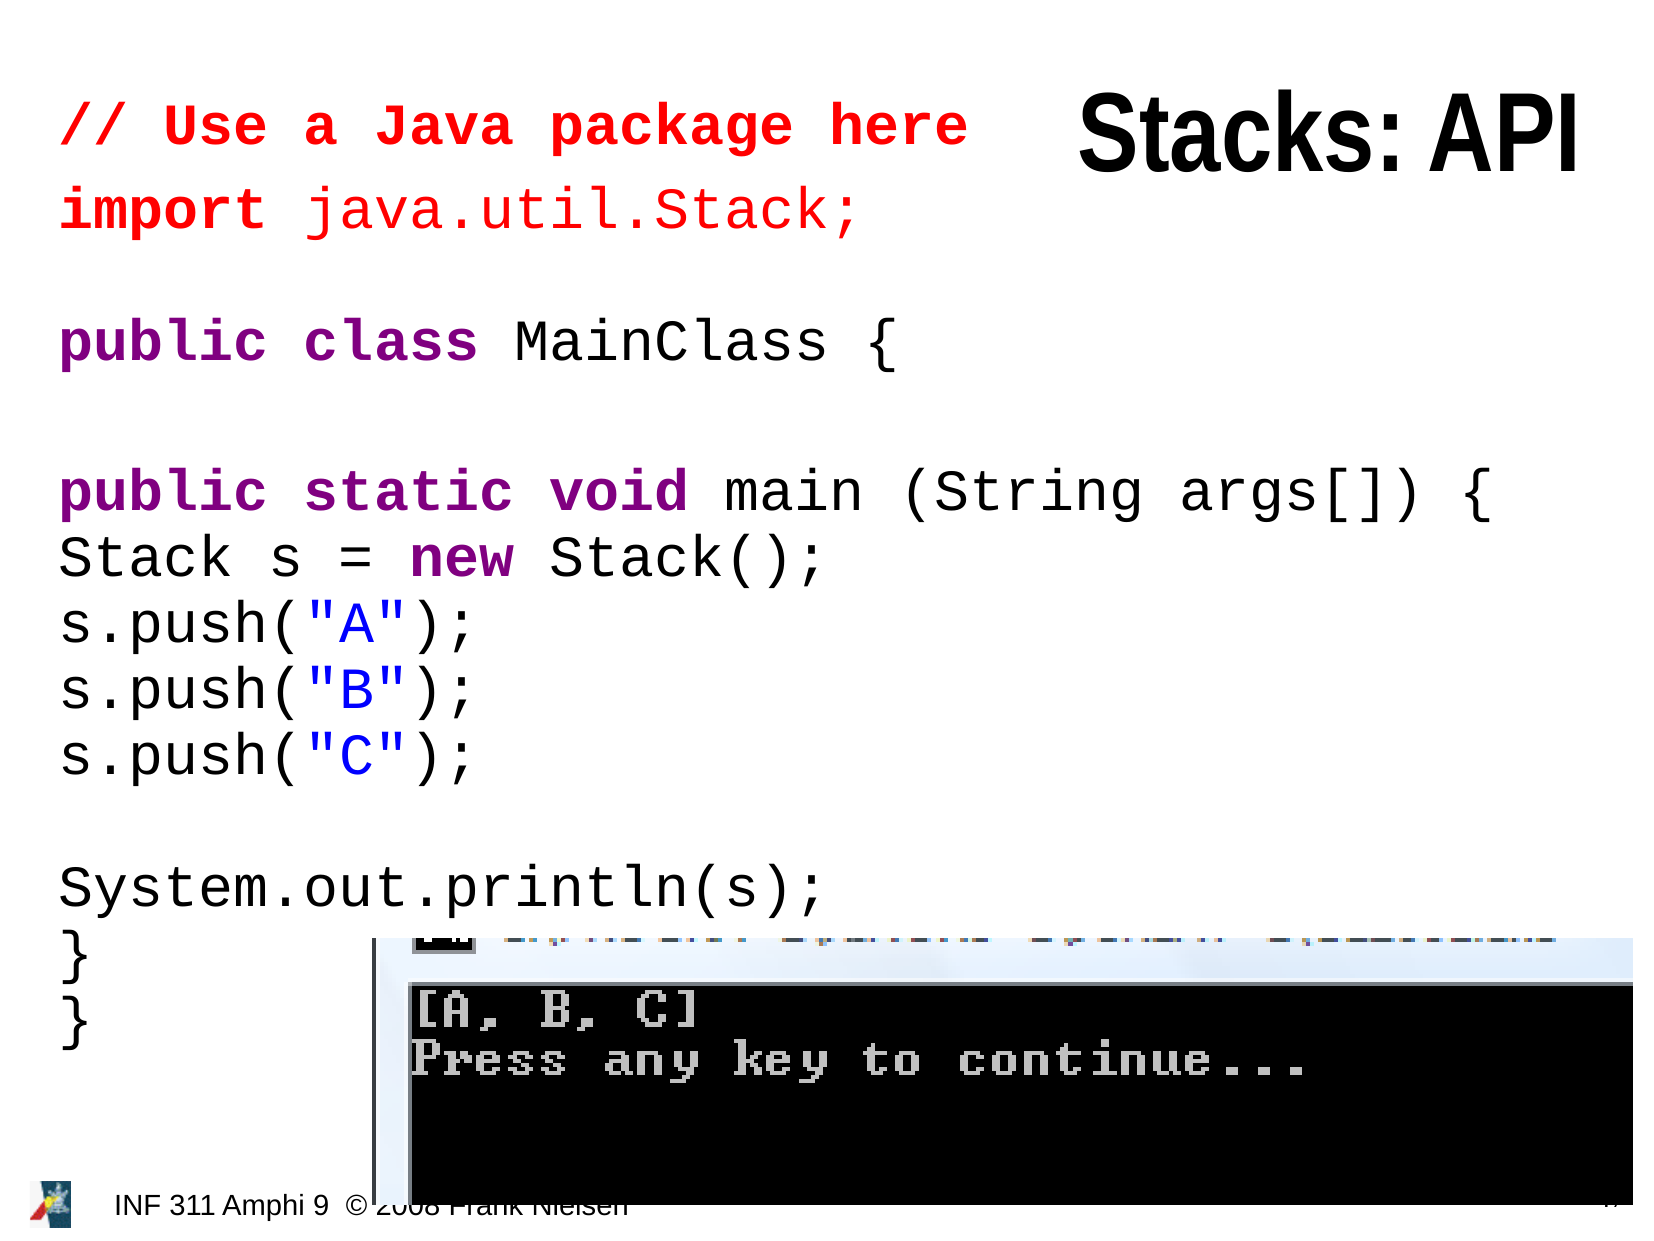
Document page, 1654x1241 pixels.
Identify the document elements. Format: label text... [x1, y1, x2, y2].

picture [372, 938, 1633, 1205]
picture [29, 1181, 71, 1228]
text_box // Use a Java package here import java.util.Stack; public class MainClass { public static void main (String args[]) { Stack s = new Stack(); s.push("A"); s.push("B"); s.push("C"); System.out.println(s); } } [59, 95, 1548, 1093]
text_box Stacks: API [1062, 59, 1597, 203]
